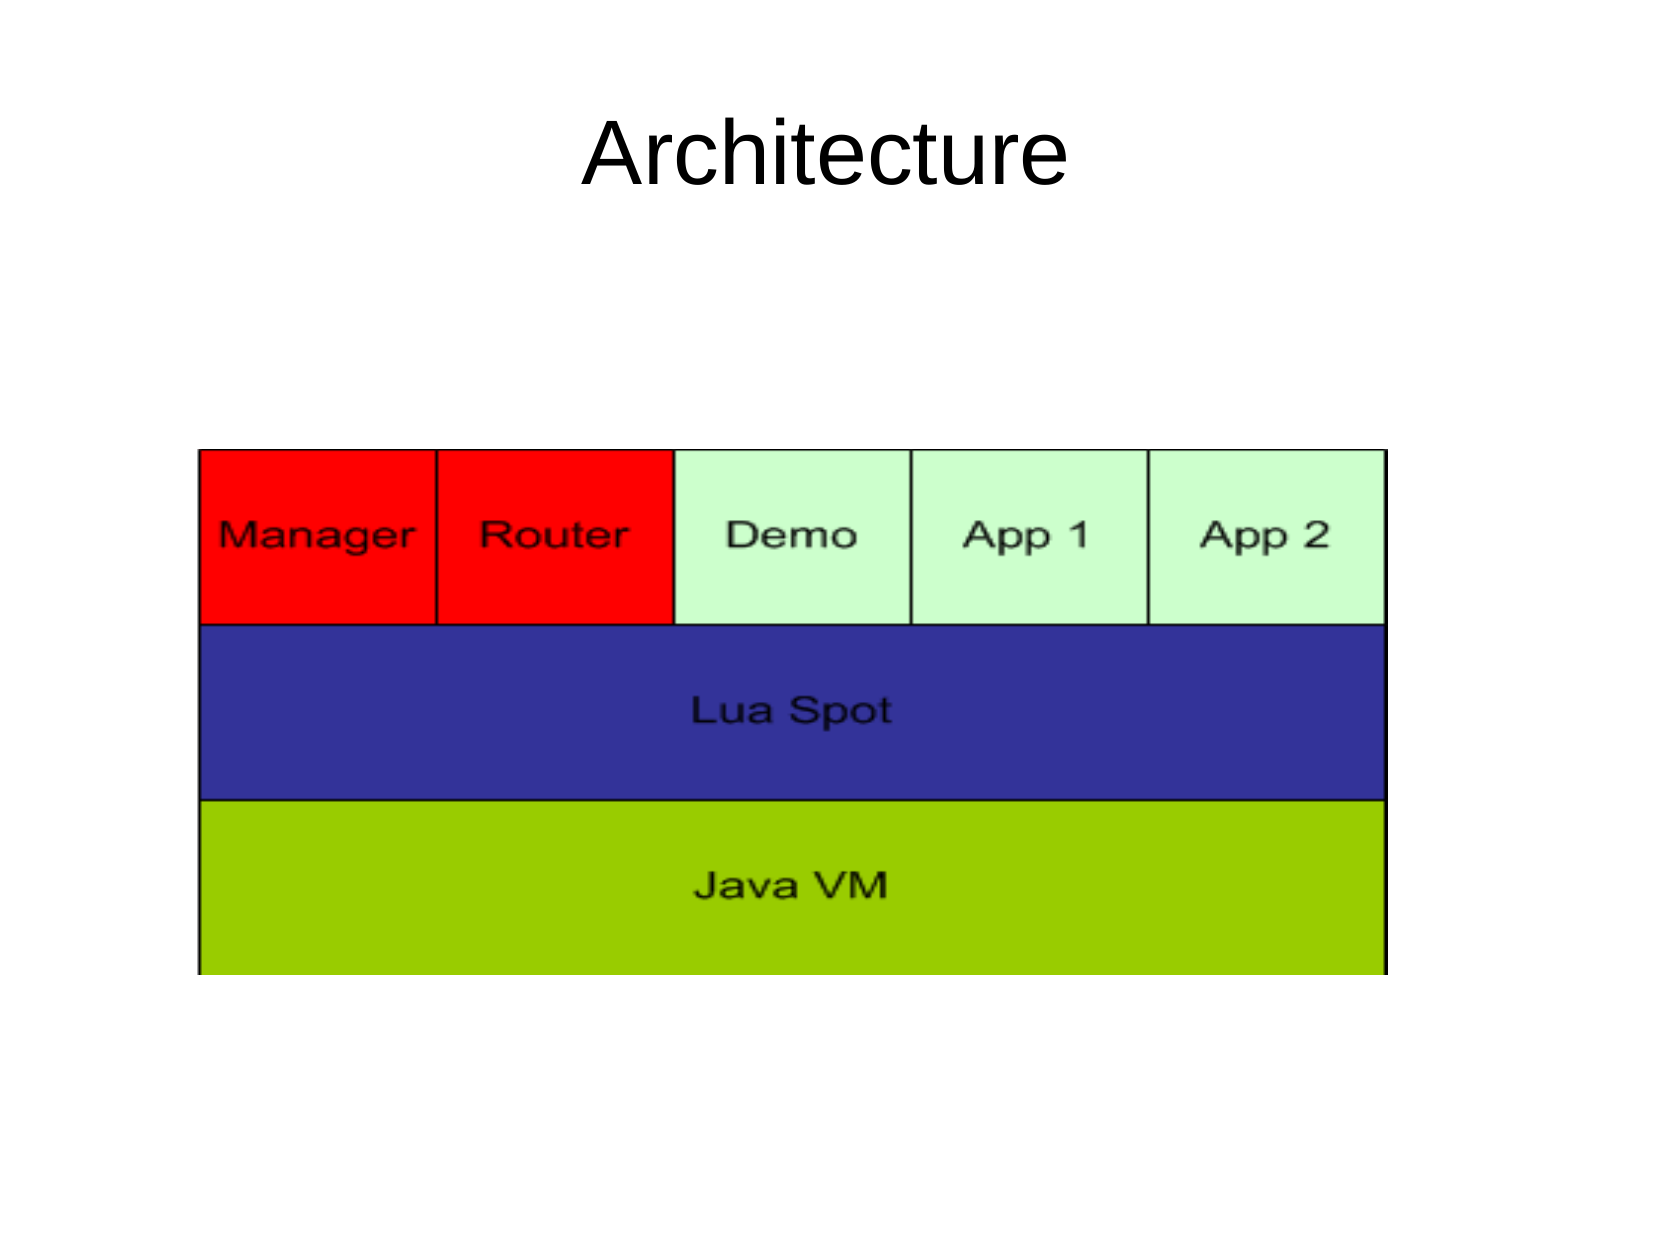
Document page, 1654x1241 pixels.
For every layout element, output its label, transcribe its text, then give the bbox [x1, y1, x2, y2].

picture [196, 449, 1388, 976]
title Architecture [82, 49, 1571, 257]
